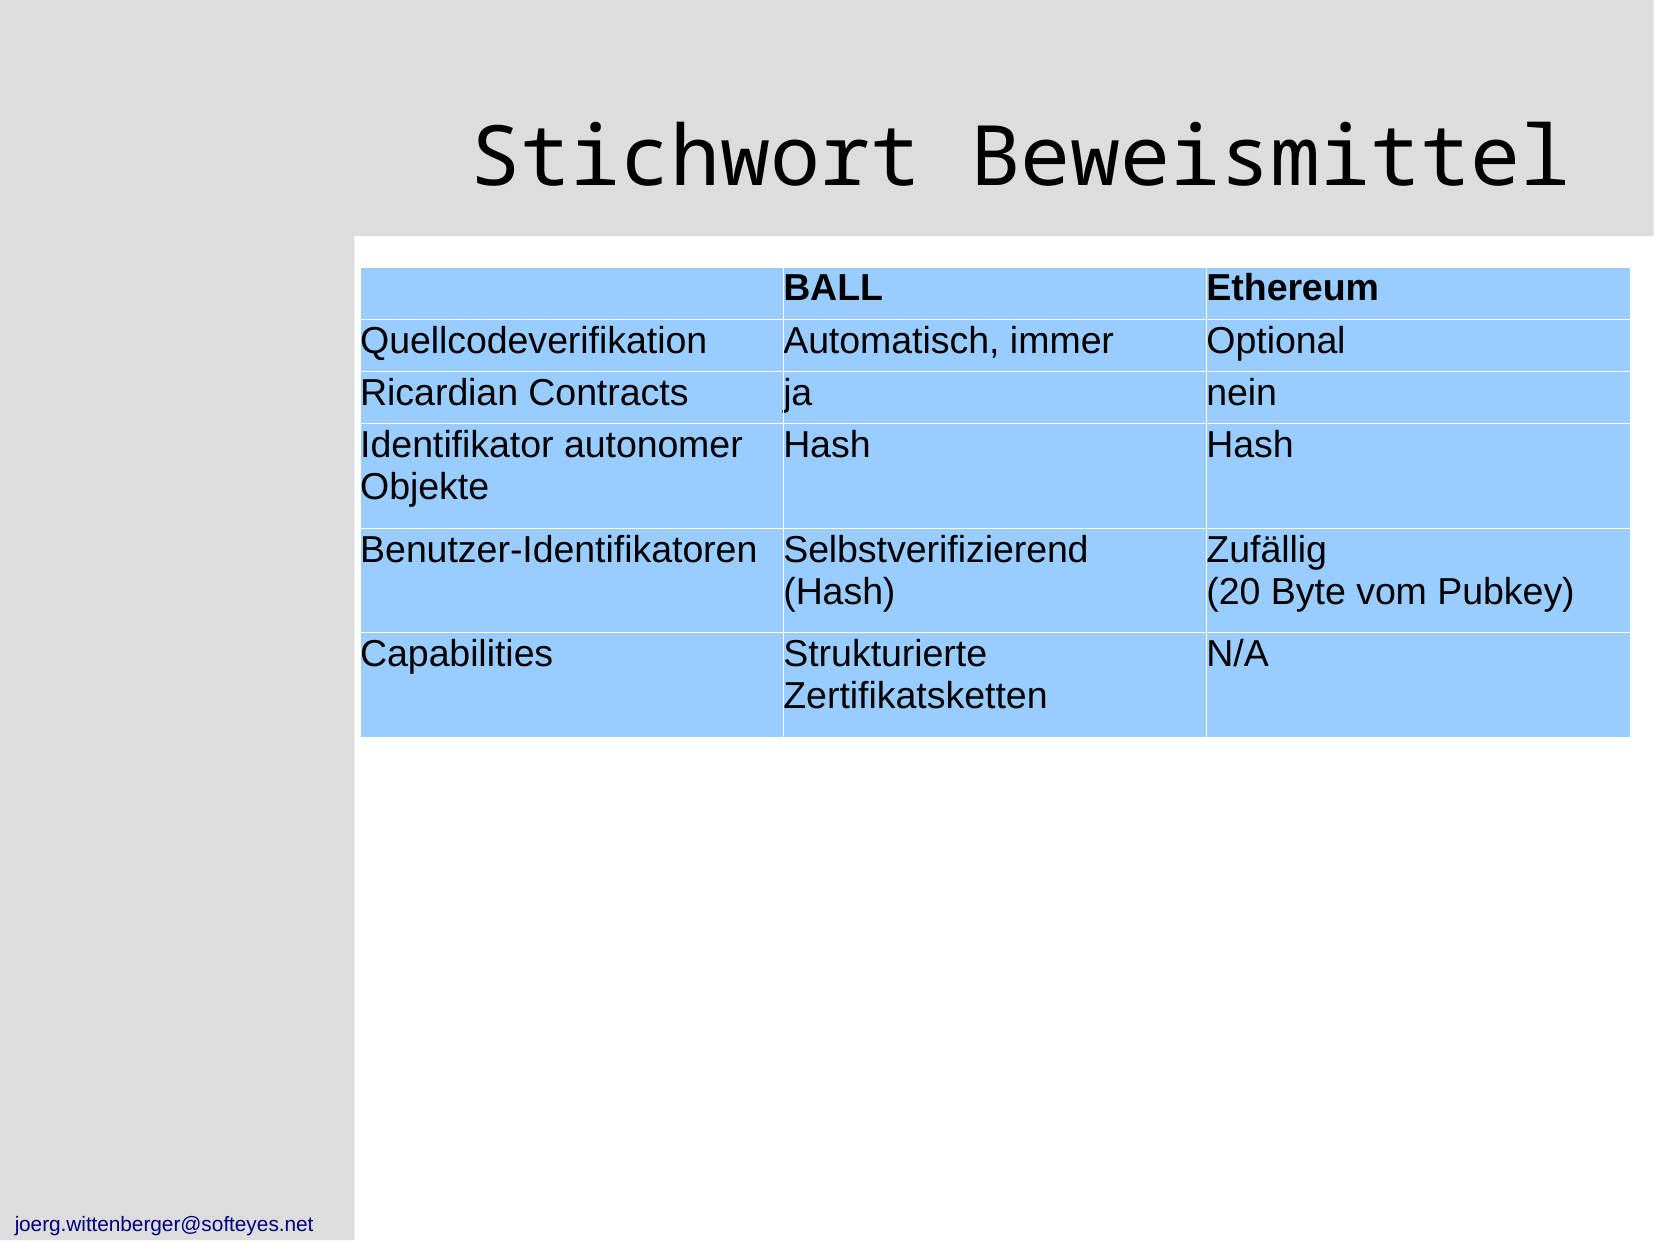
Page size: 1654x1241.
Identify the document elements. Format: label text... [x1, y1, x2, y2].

table_cell Hash [784, 424, 1206, 528]
table_header Ethereum [1207, 268, 1630, 319]
table_cell Automatisch, immer [784, 320, 1206, 371]
table_header [361, 268, 783, 319]
table_header BALL [784, 268, 1206, 319]
table_cell Identifikator autonomer Objekte [361, 424, 783, 528]
table_cell Ricardian Contracts [361, 372, 783, 423]
table_cell ja [784, 372, 1206, 423]
table_cell Hash [1207, 424, 1630, 528]
table_cell Quellcodeverifikation [361, 320, 783, 371]
table_cell Strukturierte Zertifikatsketten [784, 633, 1206, 737]
table_cell Benutzer-Identifikatoren [361, 529, 783, 632]
table_cell N/A [1207, 633, 1630, 737]
table_cell Selbstverifizierend (Hash) [784, 529, 1206, 632]
table_cell Zufällig (20 Byte vom Pubkey) [1207, 529, 1630, 632]
title Stichwort Beweismittel [354, 49, 1571, 257]
table_cell Capabilities [361, 633, 783, 737]
table_cell nein [1207, 372, 1630, 423]
table_cell Optional [1207, 320, 1630, 371]
